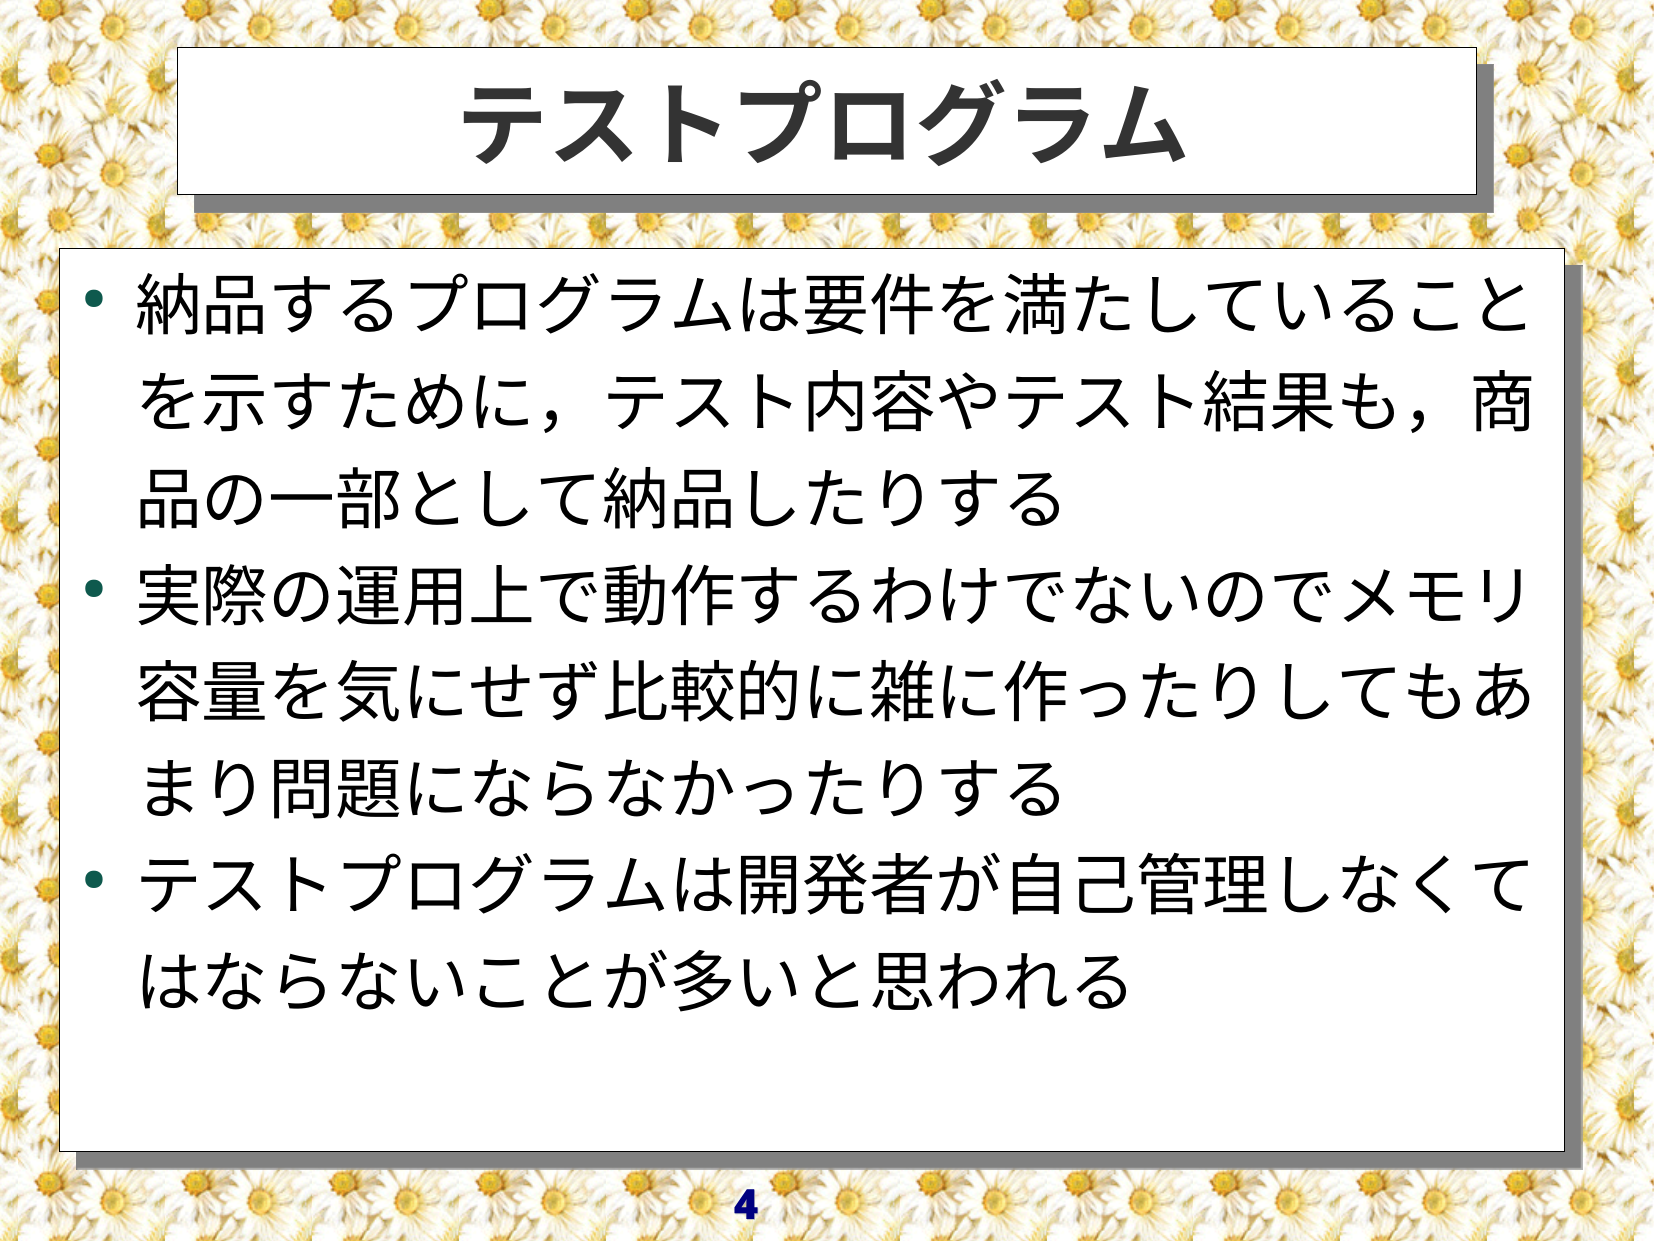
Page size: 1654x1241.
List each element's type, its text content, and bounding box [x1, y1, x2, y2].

picture [0, 0, 1654, 1241]
title テストプログラム [218, 49, 1430, 187]
list 納品するプログラムは要件を満たしていることを示すために，テスト内容やテスト結果も，商品の一部として納品したりする 実際の運用上で動作するわけでないのでメモリ容量を気にせず比較的に雑に作ったりしてもあまり問題にならなかったりする テストプログラムは開発者が自己管理しなくてはならないことが多いと思われる [64, 252, 1565, 1108]
